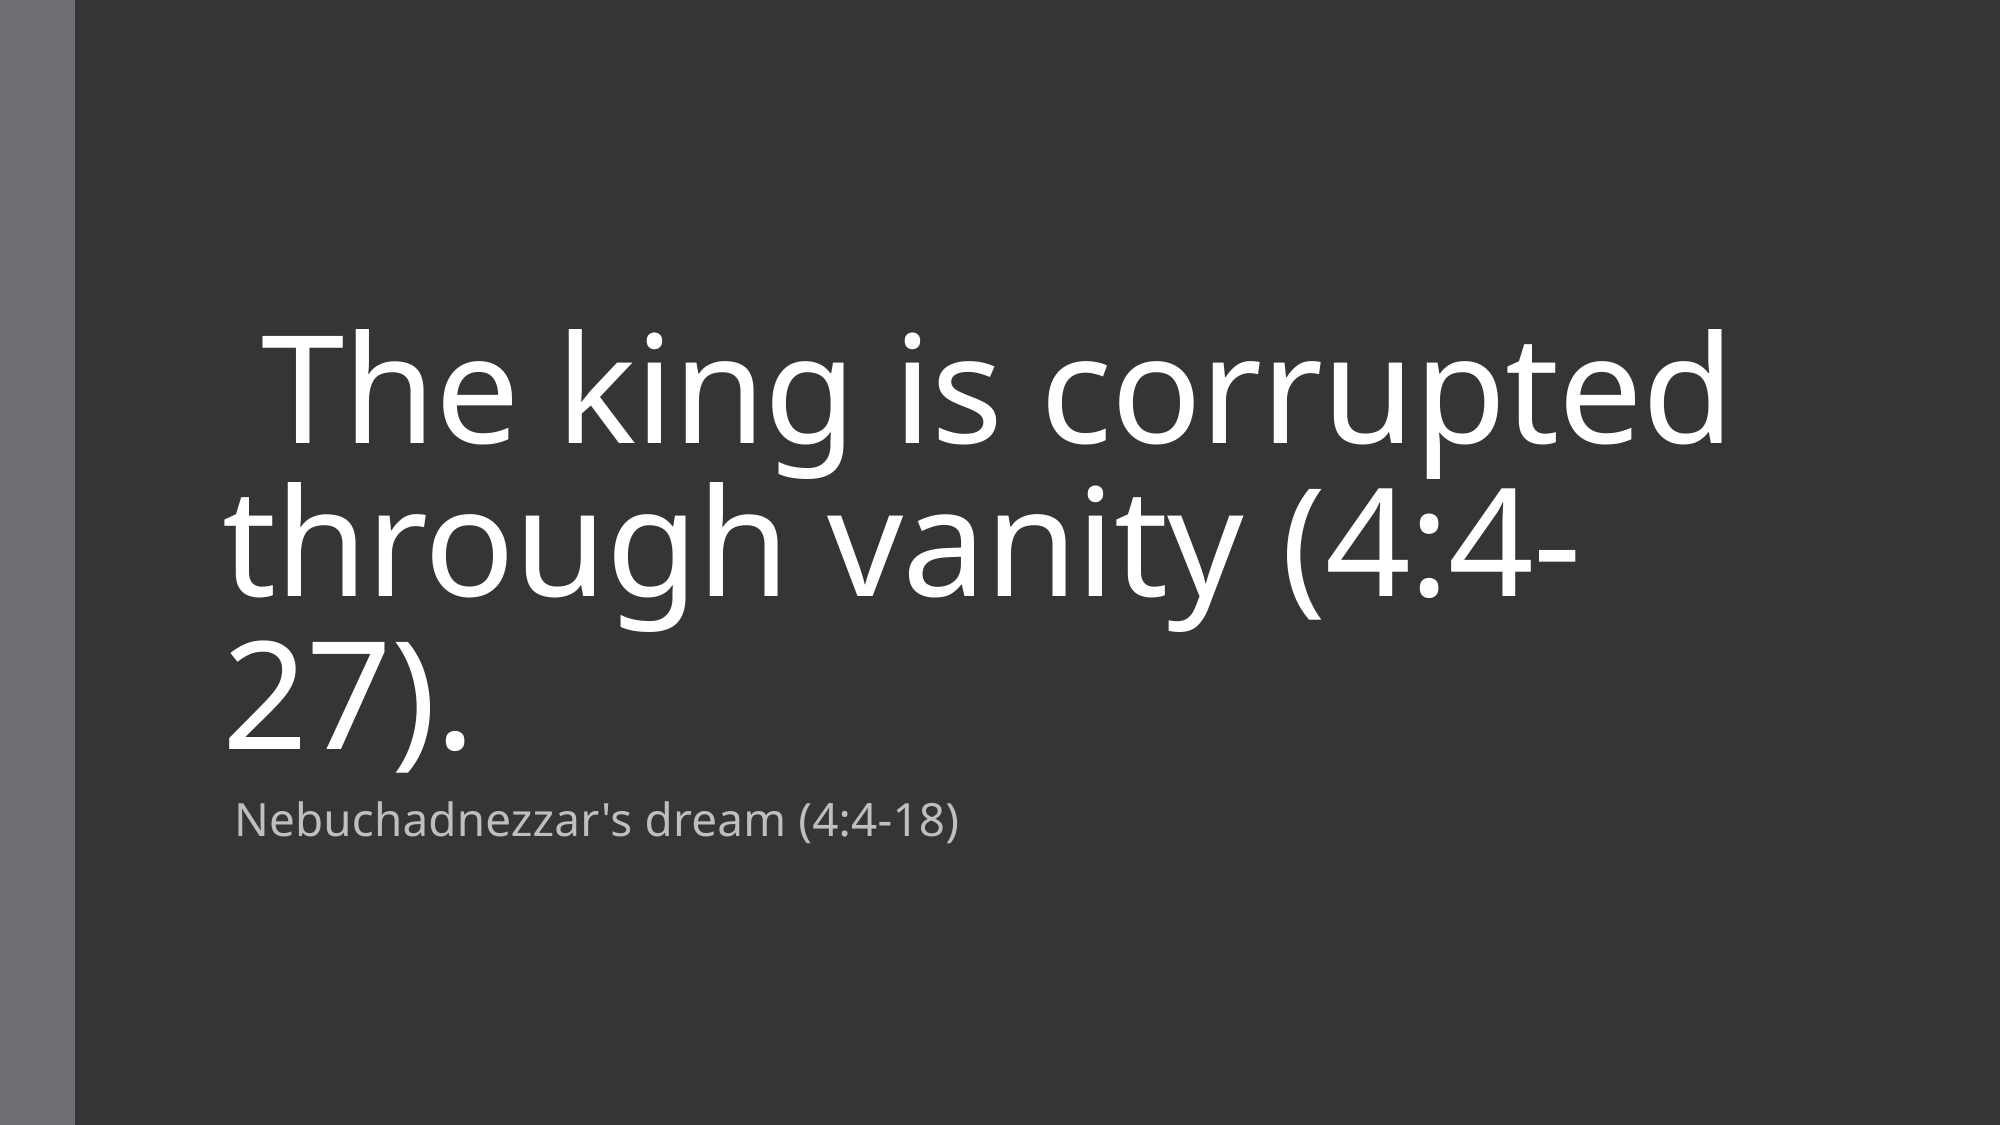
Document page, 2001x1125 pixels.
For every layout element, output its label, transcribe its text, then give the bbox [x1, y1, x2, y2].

title The king is corrupted through vanity (4:4-27). [206, 124, 1752, 787]
subtitle Nebuchadnezzar's dream (4:4-18) [206, 787, 1752, 1066]
